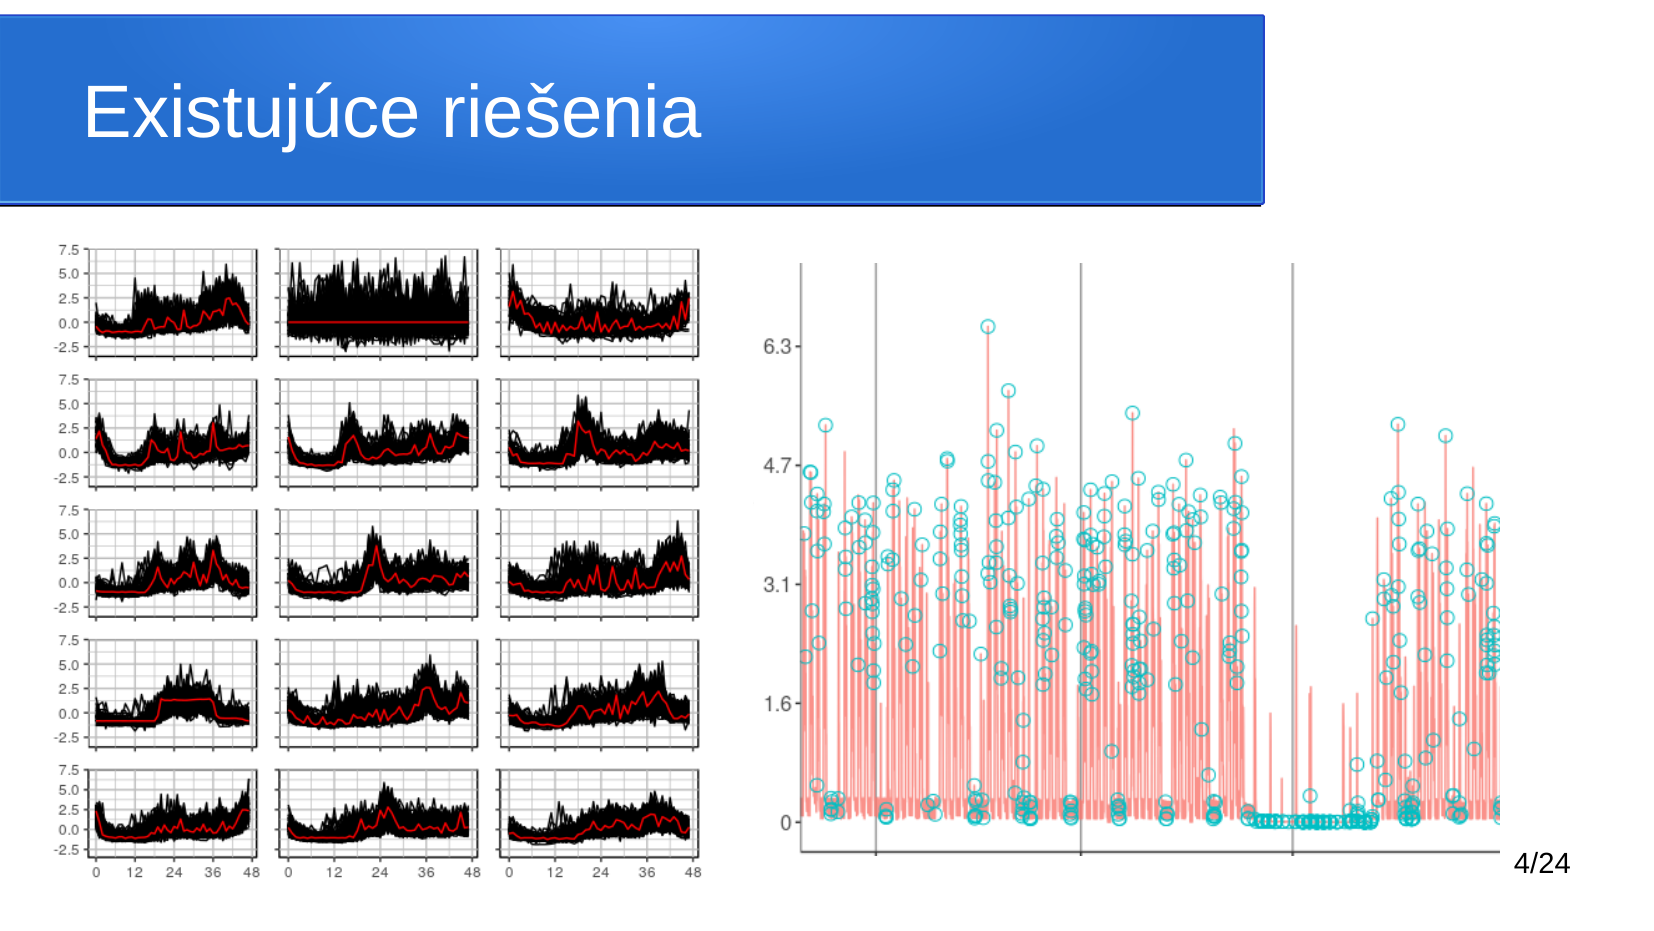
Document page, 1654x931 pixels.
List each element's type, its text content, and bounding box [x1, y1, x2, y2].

picture [45, 240, 705, 891]
title Existujúce riešenia [82, 35, 1235, 189]
picture [753, 263, 1501, 856]
